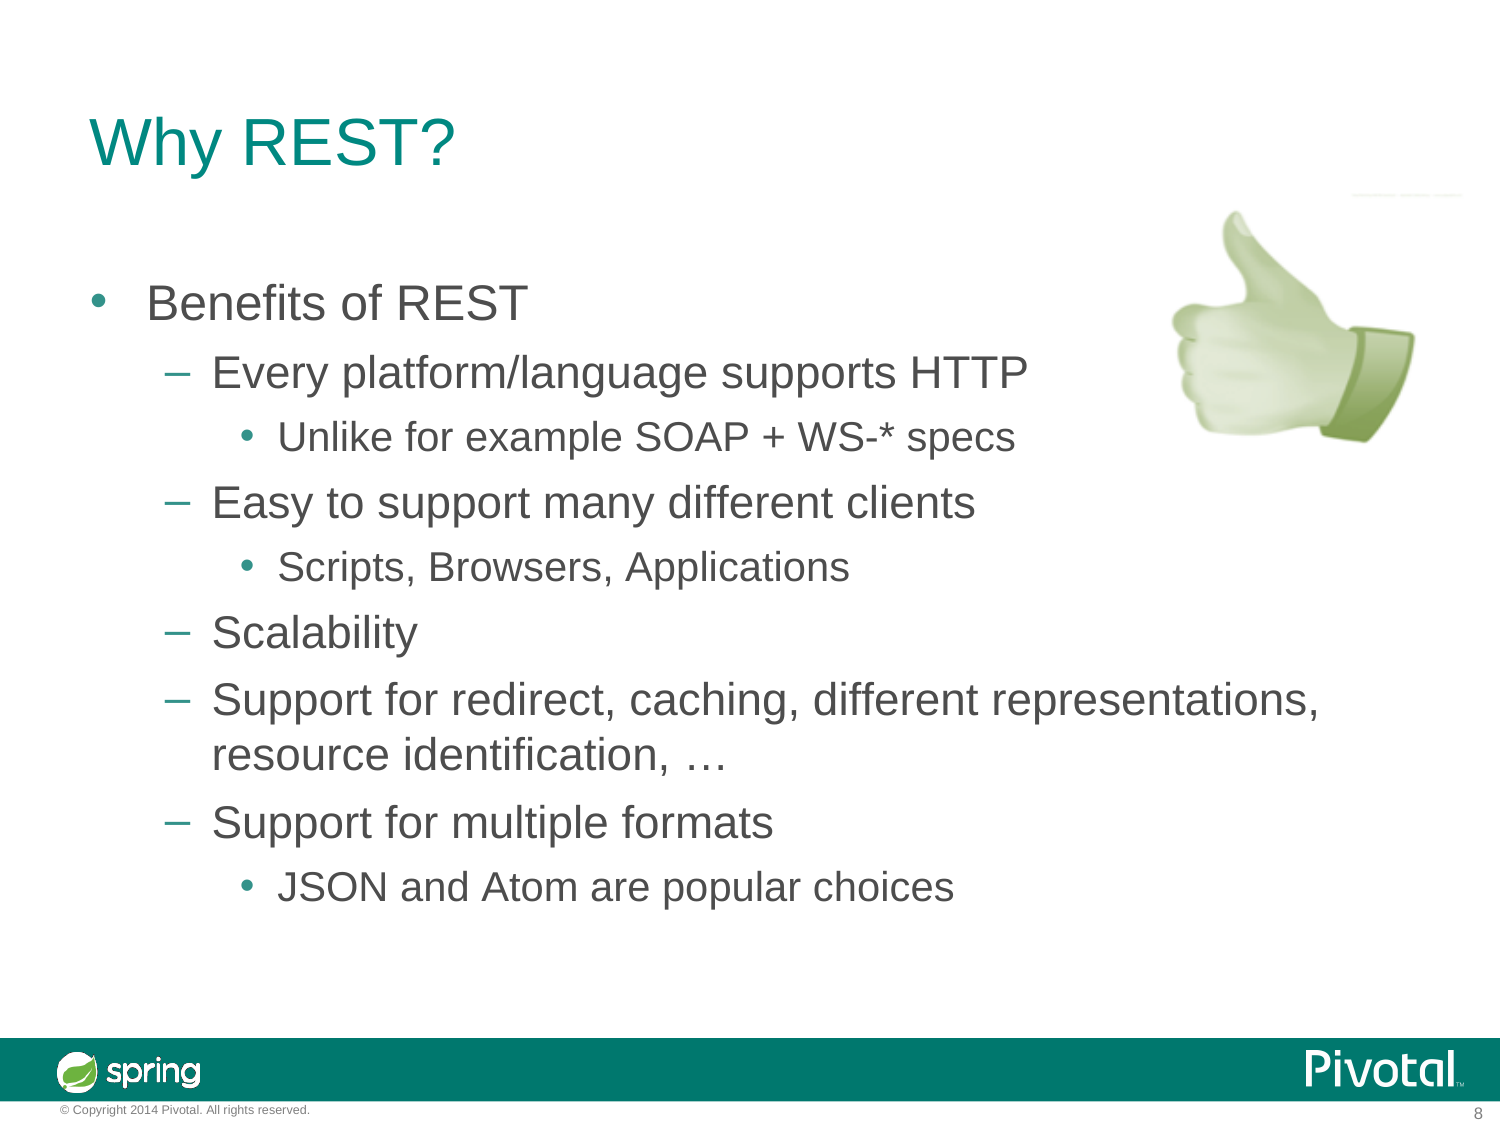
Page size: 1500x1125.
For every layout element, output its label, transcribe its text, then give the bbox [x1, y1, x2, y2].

picture [1121, 193, 1465, 467]
picture [32, 1041, 210, 1103]
list Benefits of REST Every platform/language supports HTTP Unlike for example SOAP + WS-* specs Easy to support many different clients Scripts, Browsers, Applications Scalability Support for redirect, caching, different representations, resource identification, … Support for multiple formats JSON and Atom are popular choices [75, 262, 1426, 1005]
picture [1306, 1050, 1464, 1087]
title Why REST? [75, 45, 1426, 233]
